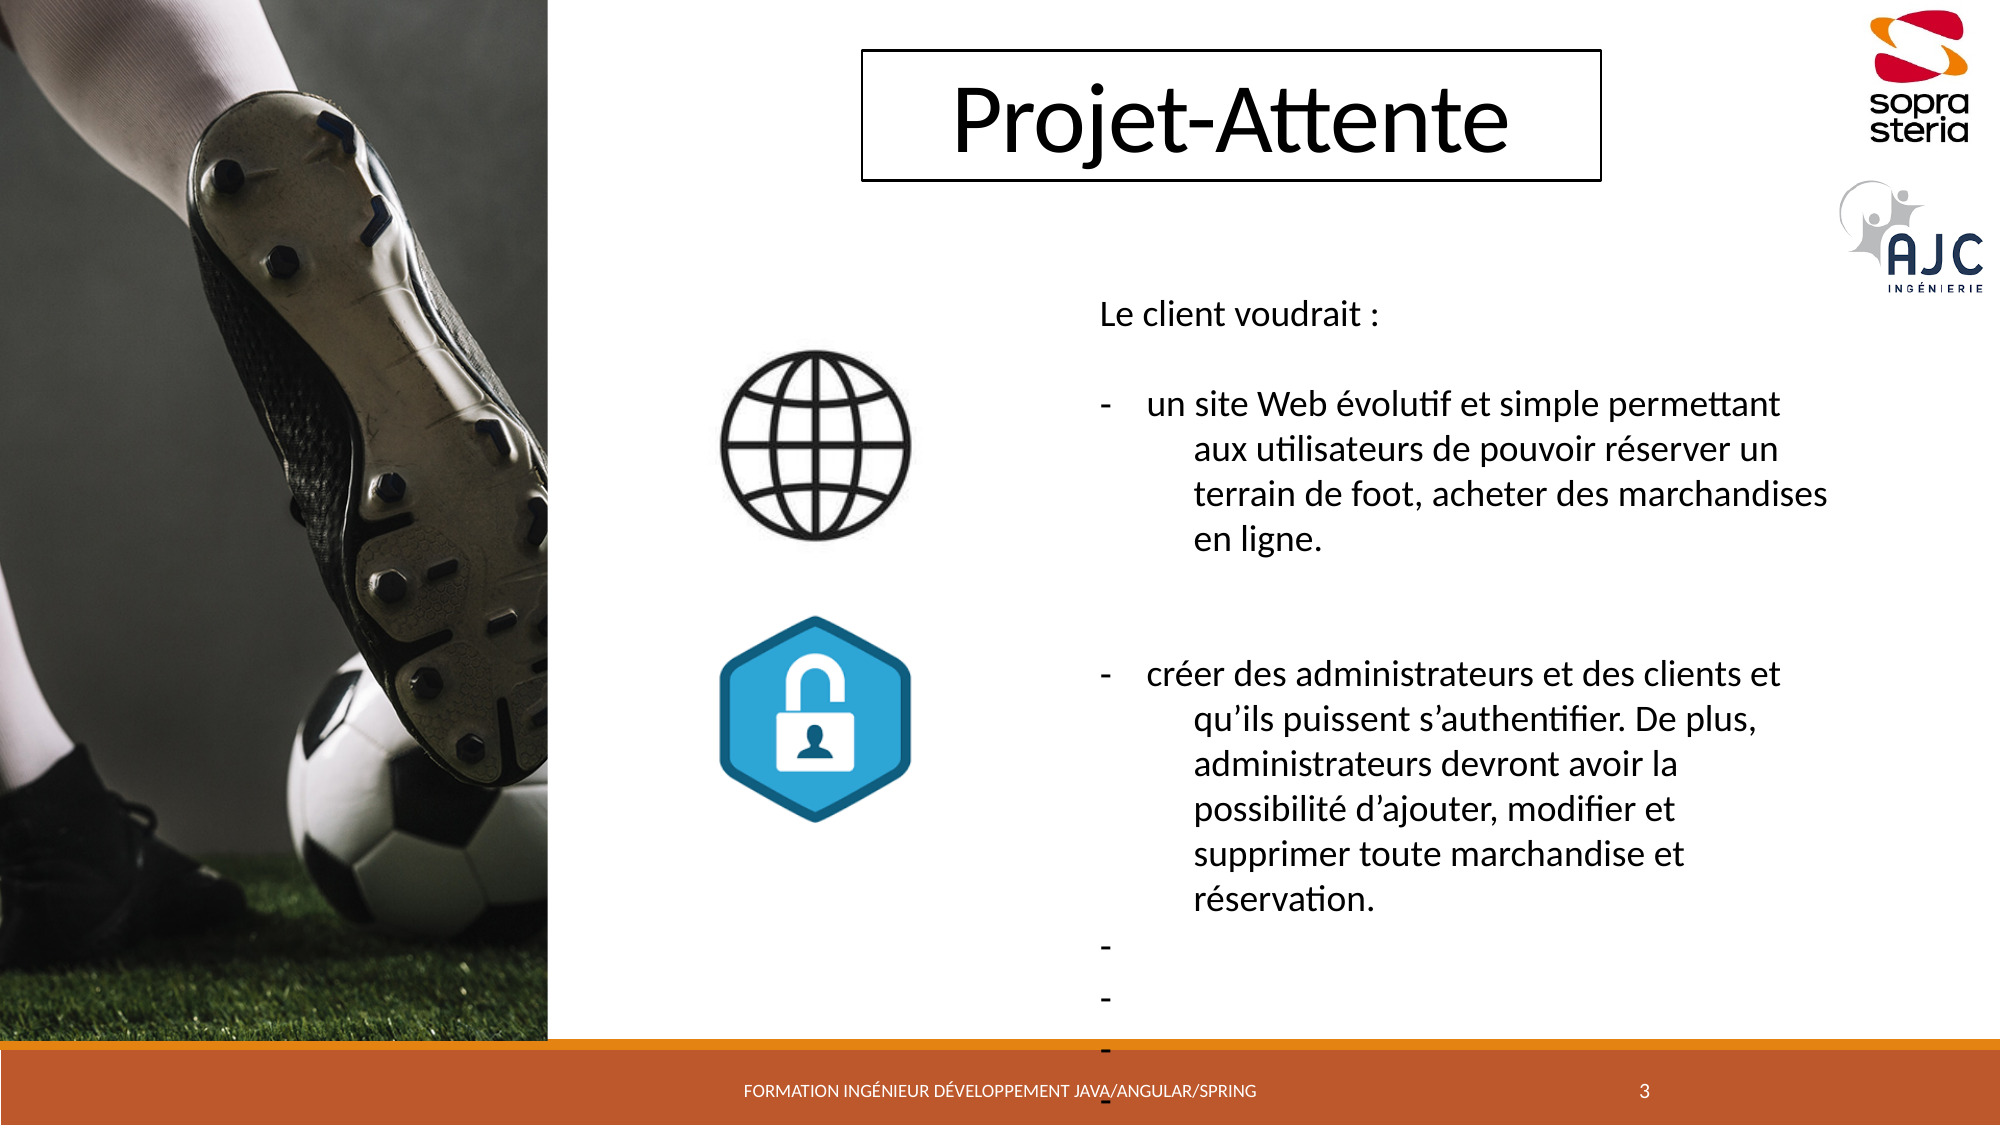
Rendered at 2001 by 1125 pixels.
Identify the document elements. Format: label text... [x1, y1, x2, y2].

picture [668, 610, 965, 832]
text_box Formation Ingénieur Développement JAVA/ANGULAR/SPRING [604, 1059, 1084, 1120]
picture [0, 0, 548, 1041]
title Projet-Attente [862, 50, 1601, 181]
text_box Le client voudrait : un site Web évolutif et simple permettant aux utilisateurs de pouvoir réserver un terrain de foot, acheter des marchandises en ligne. créer des administrateurs et des clients et qu’ils puissent s’authentifier. De plus, administrateurs devront avoir la possibilité d’ajouter, modifier et supprimer toute marchandise et réservation. [1084, 281, 1848, 1125]
picture [659, 289, 973, 603]
picture [1827, 0, 2000, 312]
